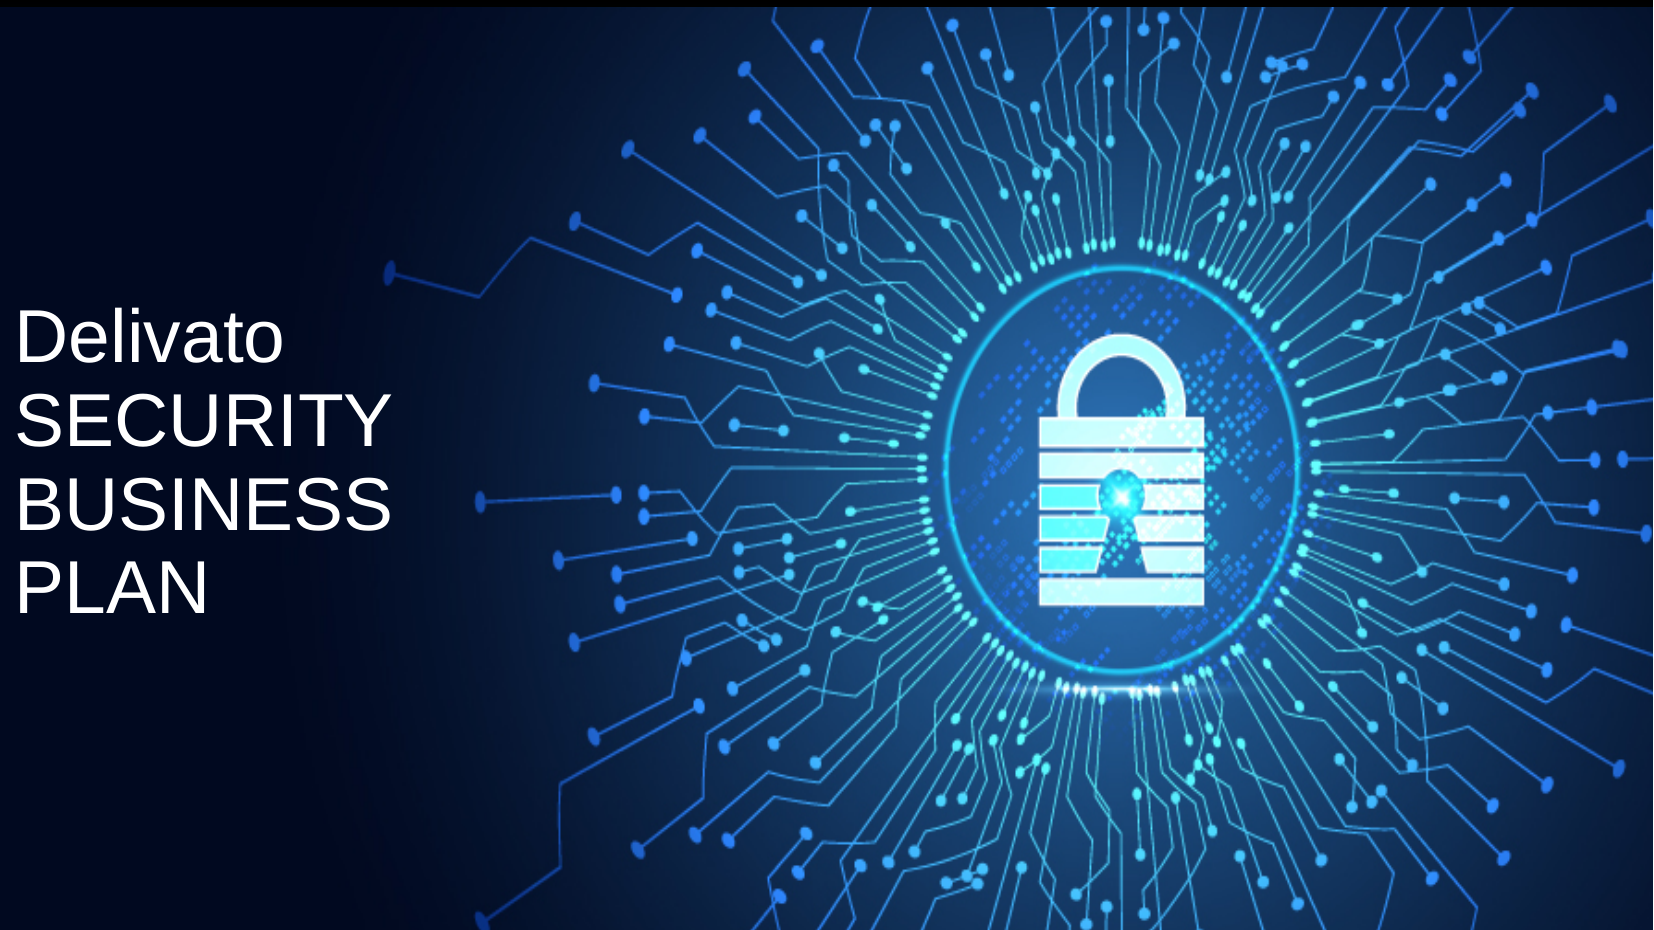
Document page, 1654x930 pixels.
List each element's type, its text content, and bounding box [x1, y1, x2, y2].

text_box Delivato SECURITY BUSINESS PLAN [0, 286, 413, 638]
picture [0, 7, 1653, 930]
